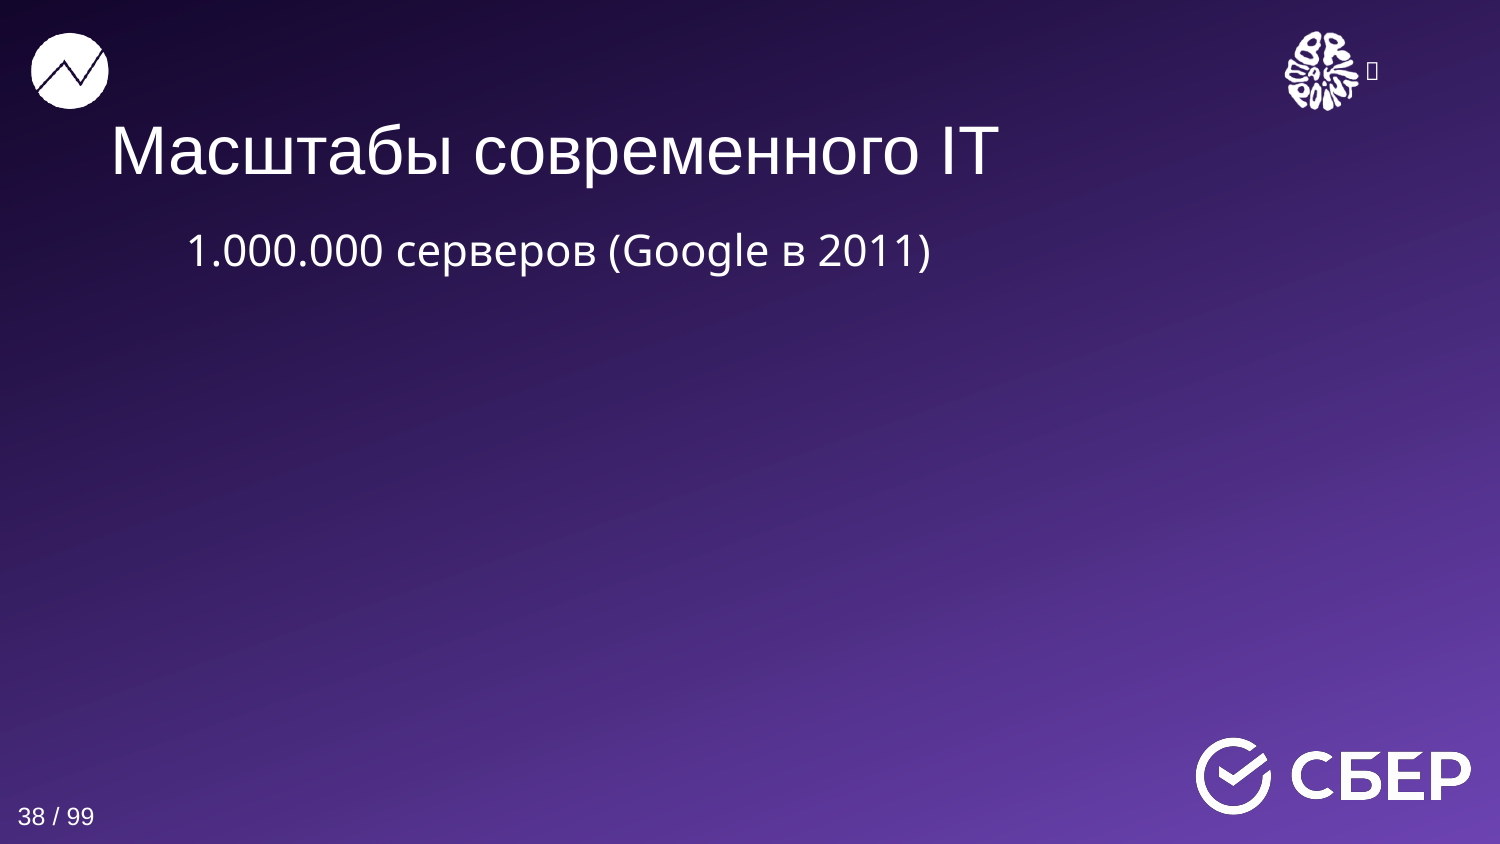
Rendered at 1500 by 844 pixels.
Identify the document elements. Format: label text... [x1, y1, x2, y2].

text_box <number> / 99 [2, 795, 632, 839]
title Масштабы современного IT [103, 100, 1397, 205]
list 1.000.000 серверов (Google в 2011) [103, 224, 1397, 760]
text_box 🐙 [1364, 36, 1489, 107]
picture [0, 0, 1500, 844]
